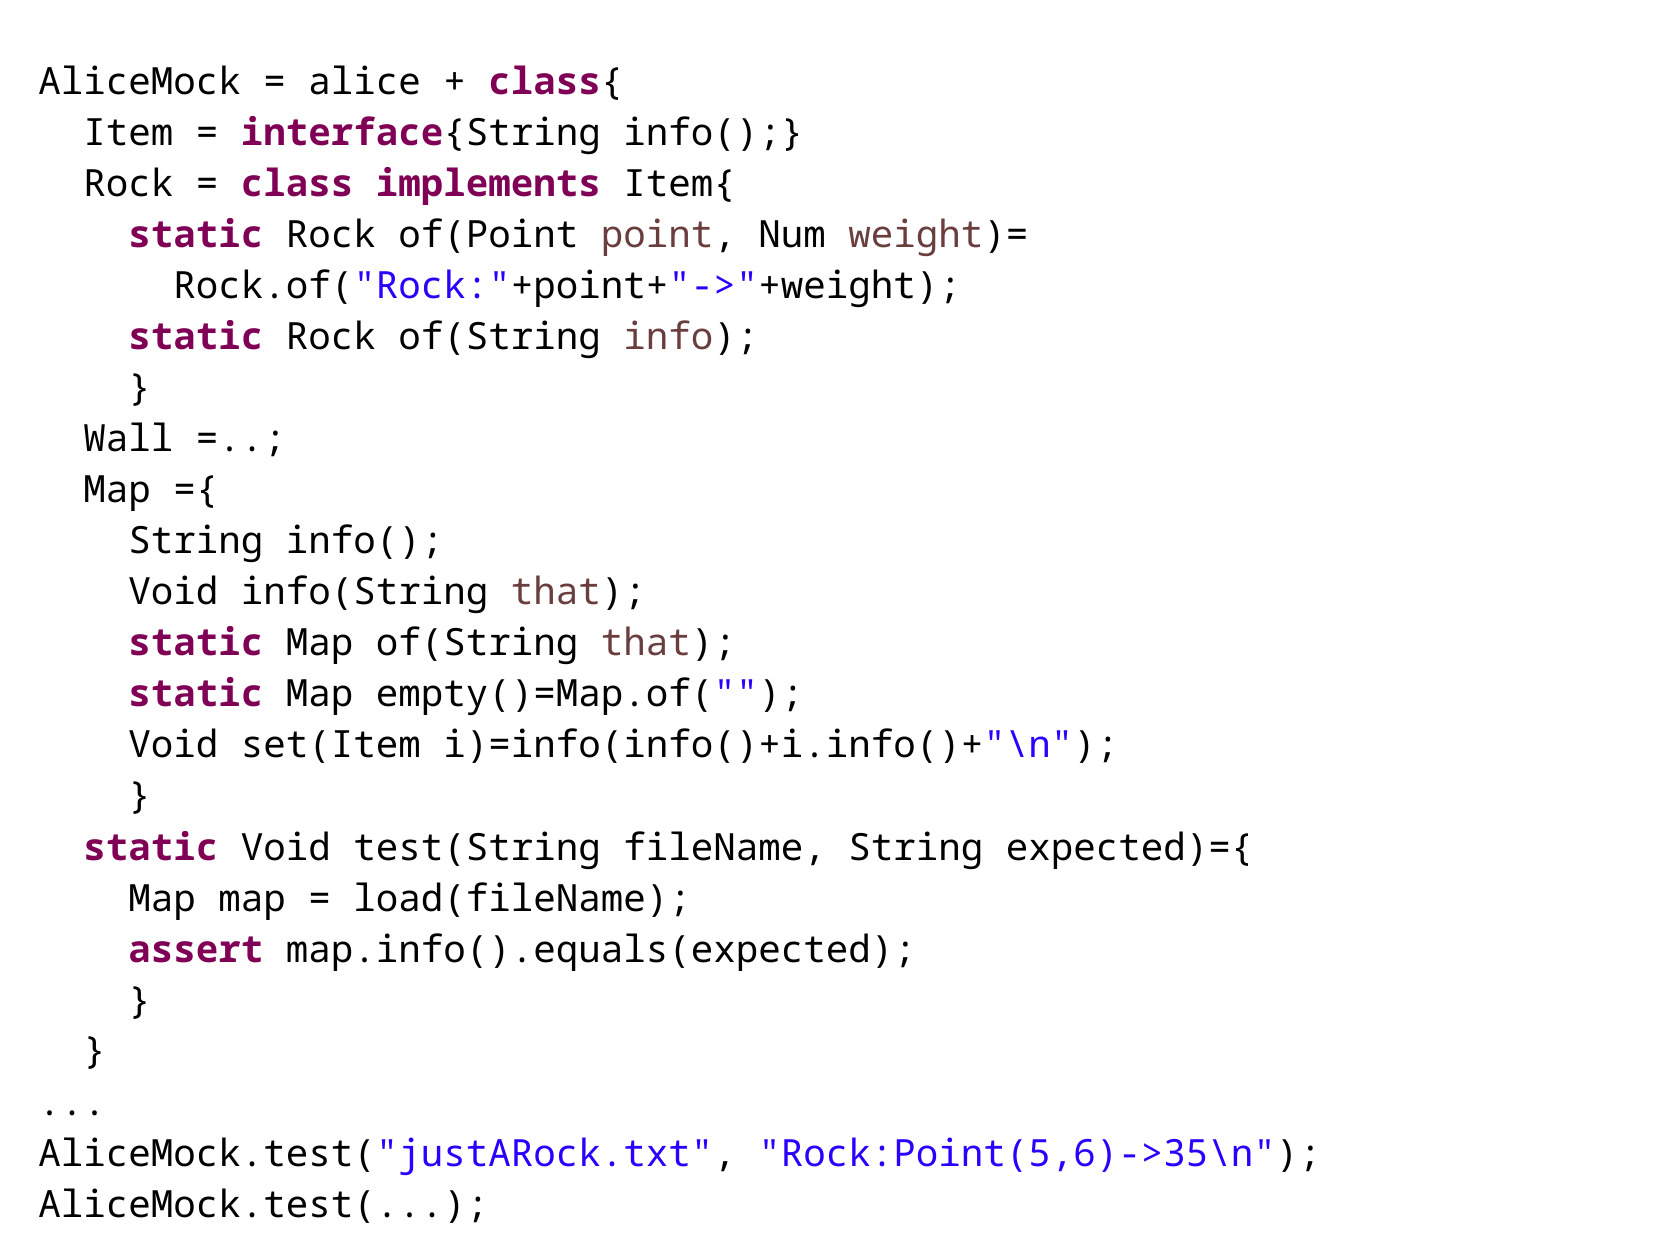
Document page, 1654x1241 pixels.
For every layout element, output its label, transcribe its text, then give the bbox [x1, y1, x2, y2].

text_box AliceMock = alice + class{ Item = interface{String info();} Rock = class implements Item{ static Rock of(Point point, Num weight)= Rock.of("Rock:"+point+"->"+weight); static Rock of(String info); } Wall =..; Map ={ String info(); Void info(String that); static Map of(String that); static Map empty()=Map.of(""); Void set(Item i)=info(info()+i.info()+"\n"); } static Void test(String fileName, String expected)={ Map map = load(fileName); assert map.info().equals(expected); } } ... AliceMock.test("justARock.txt", "Rock:Point(5,6)->35\n"); AliceMock.test(...); [23, 47, 1654, 1129]
